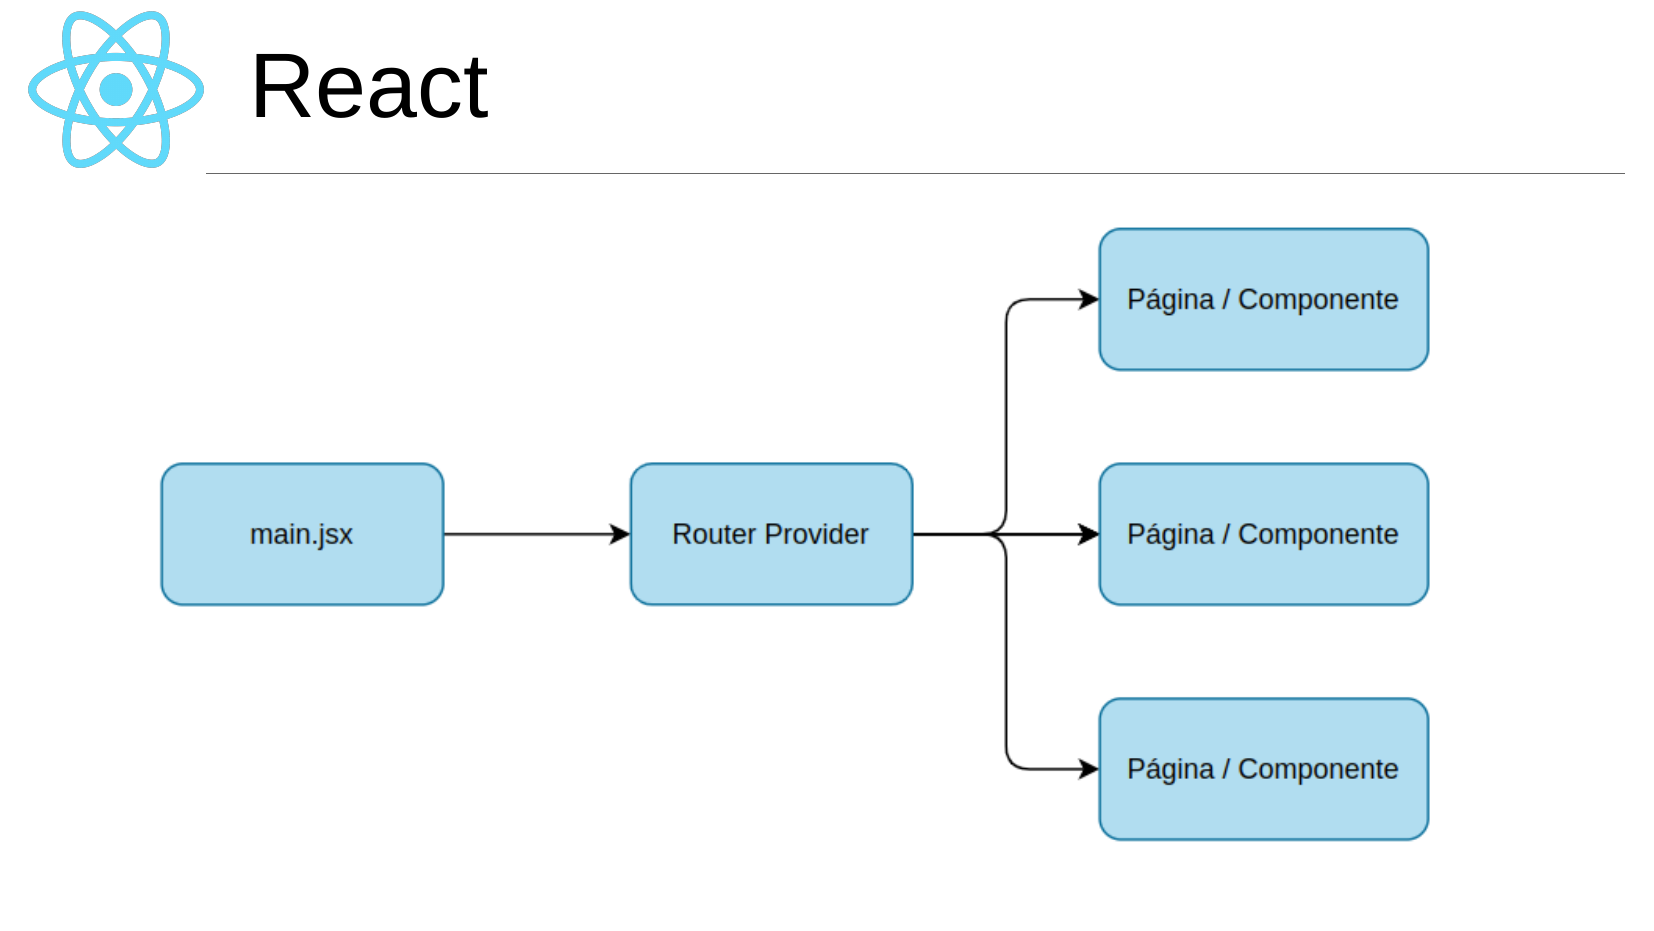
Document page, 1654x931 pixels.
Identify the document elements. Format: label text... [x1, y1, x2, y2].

picture [0, 0, 1447, 865]
title React [292, 7, 1654, 164]
